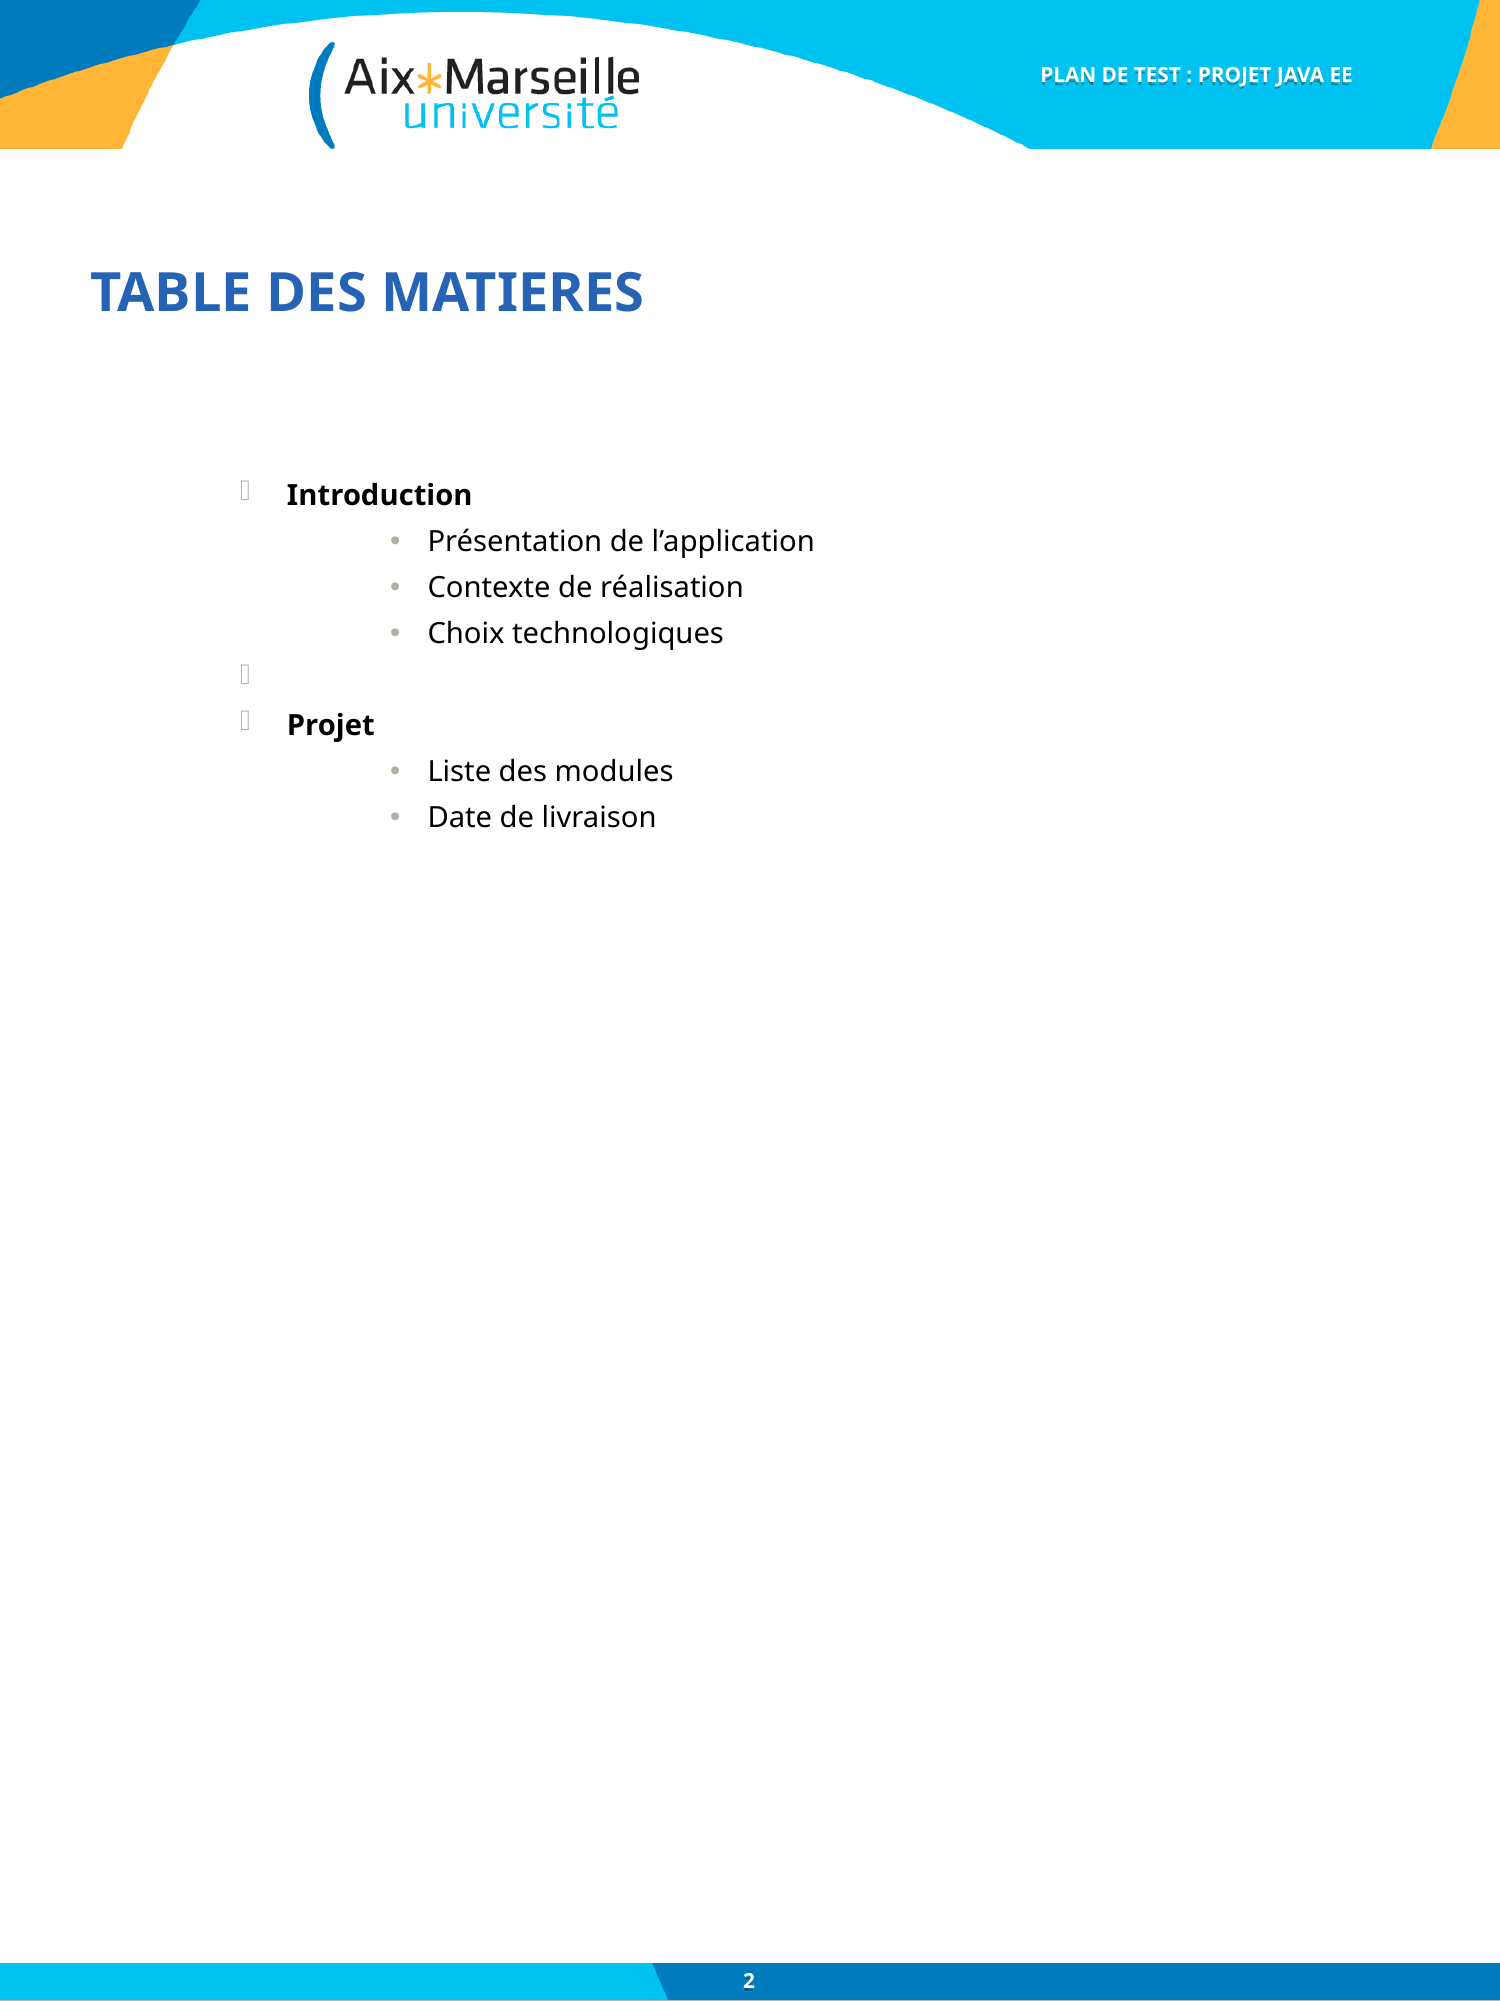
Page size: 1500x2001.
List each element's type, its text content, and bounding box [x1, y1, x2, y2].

text_box PLAN DE TEST : PROJET JAVA EE [1025, 0, 1500, 149]
list Introduction Présentation de l’application Contexte de réalisation Choix technologiques Projet Liste des modules Date de livraison [75, 466, 1426, 1787]
title TABLE DES MATIERES [75, 166, 1426, 414]
text_box [353, 1960, 1145, 2000]
